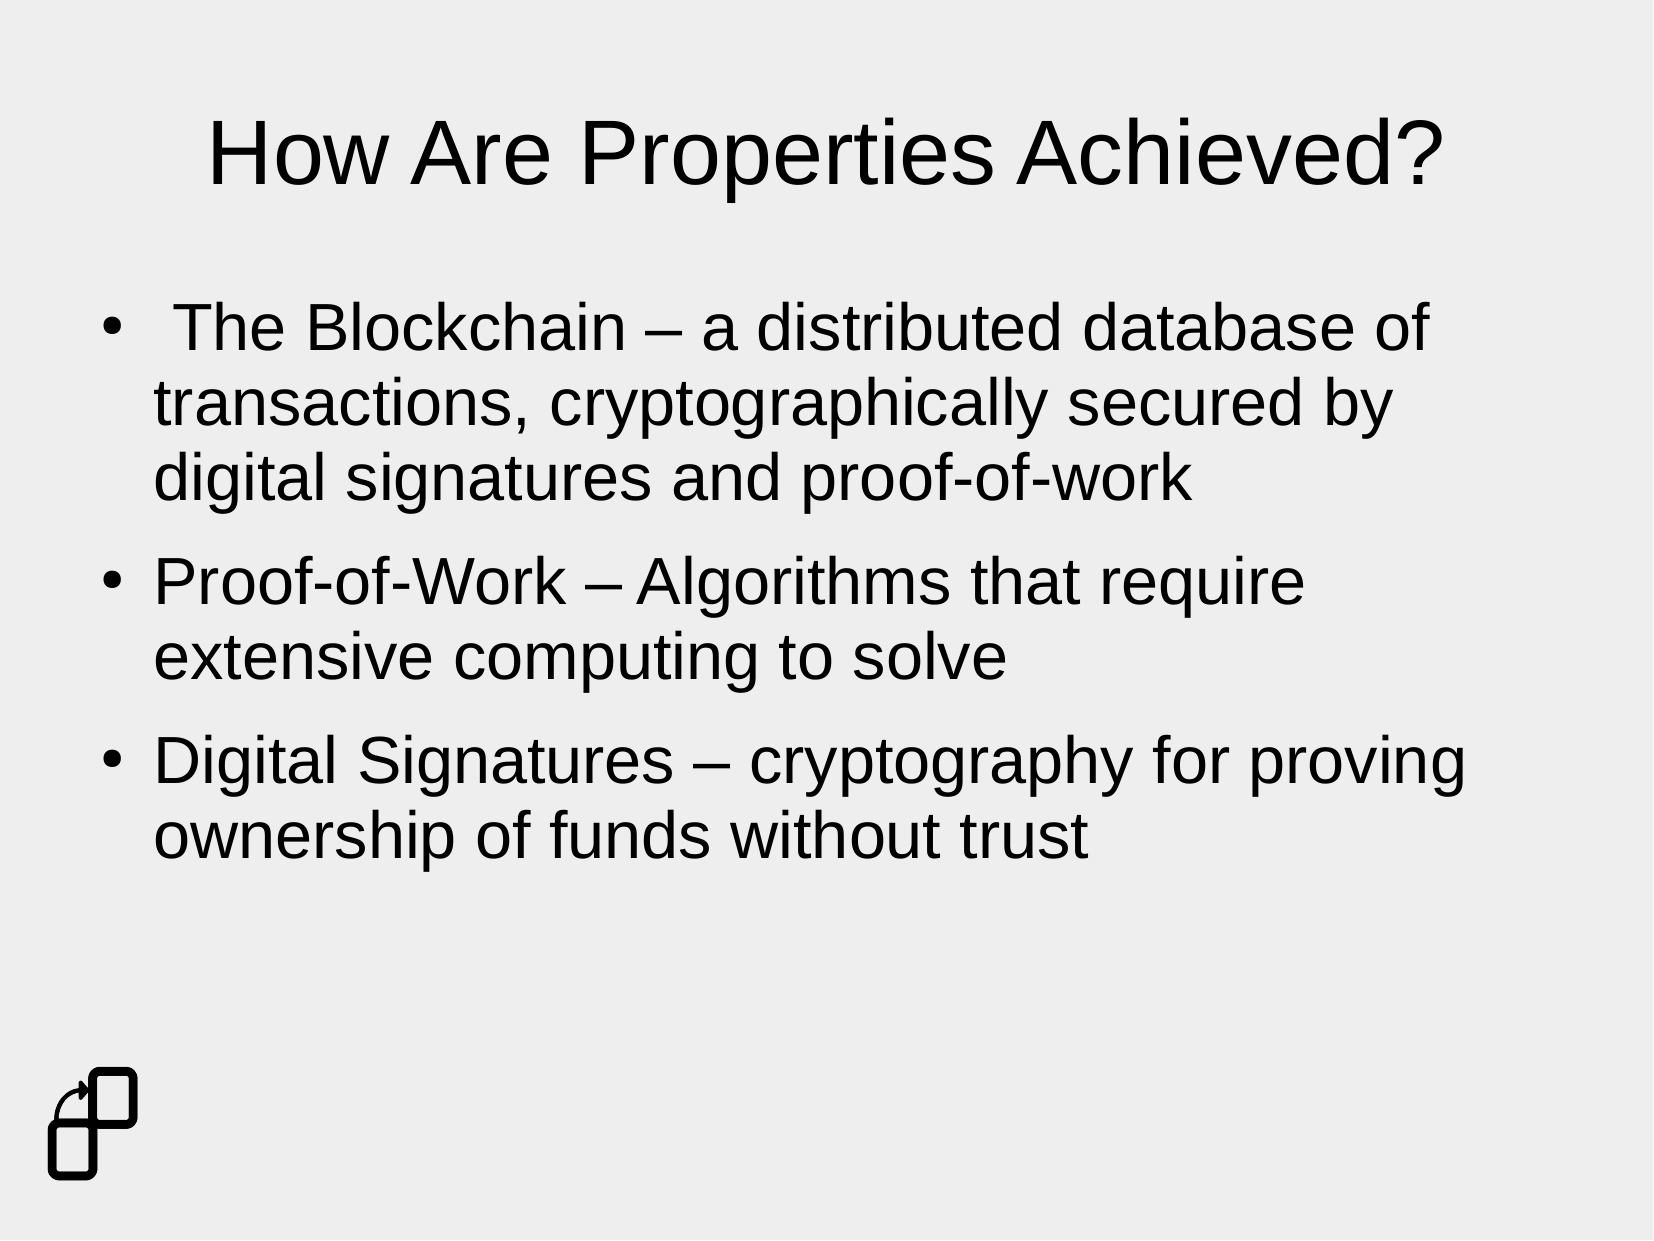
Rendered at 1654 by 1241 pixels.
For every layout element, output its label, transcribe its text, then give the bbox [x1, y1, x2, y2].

list The Blockchain – a distributed database of transactions, cryptographically secured by digital signatures and proof-of-work Proof-of-Work – Algorithms that require extensive computing to solve Digital Signatures – cryptography for proving ownership of funds without trust [82, 290, 1571, 1010]
picture [30, 1062, 153, 1186]
title How Are Properties Achieved? [82, 49, 1571, 257]
